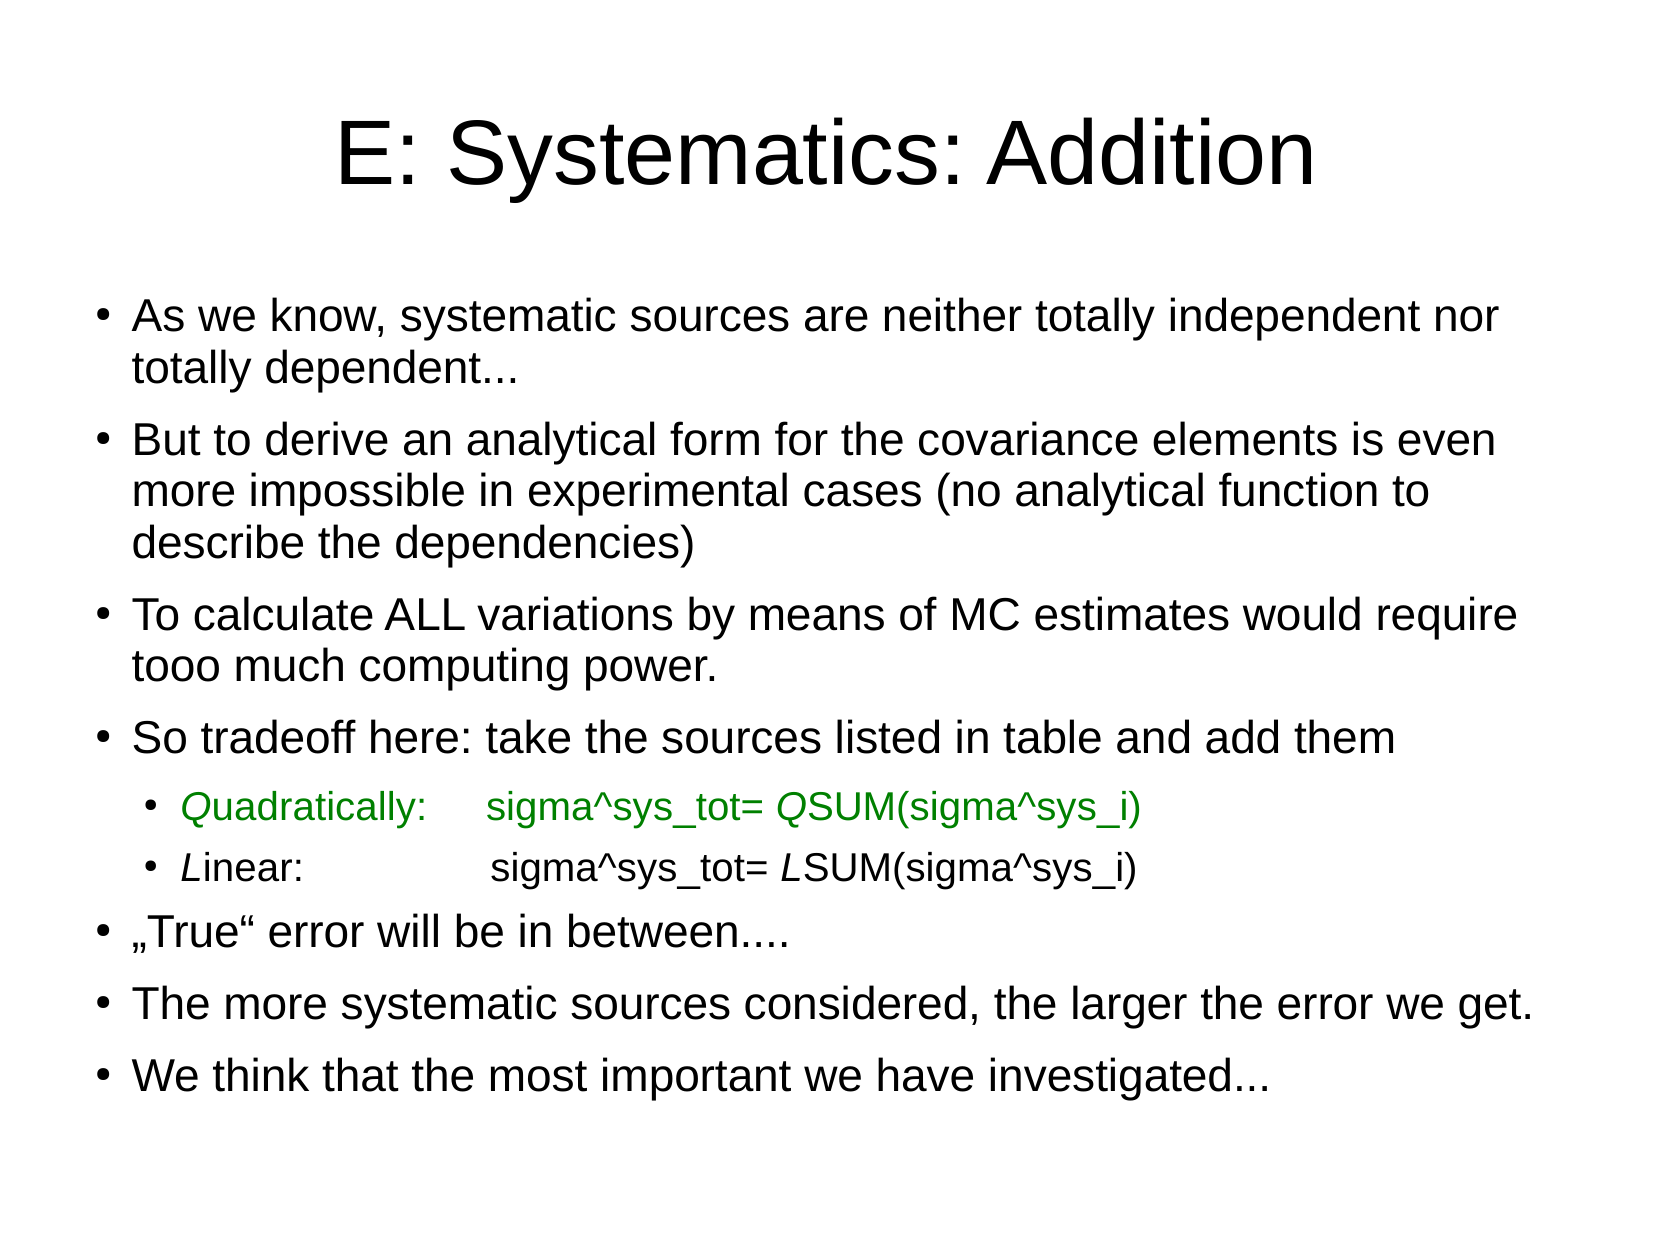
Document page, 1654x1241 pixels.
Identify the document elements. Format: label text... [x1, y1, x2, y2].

list As we know, systematic sources are neither totally independent nor totally dependent... But to derive an analytical form for the covariance elements is even more impossible in experimental cases (no analytical function to describe the dependencies) To calculate ALL variations by means of MC estimates would require tooo much computing power. So tradeoff here: take the sources listed in table and add them Quadratically: sigma^sys_tot= QSUM(sigma^sys_i) Linear: sigma^sys_tot= LSUM(sigma^sys_i) „True“ error will be in between.... The more systematic sources considered, the larger the error we get. We think that the most important we have investigated... [82, 290, 1571, 1109]
title E: Systematics: Addition [82, 49, 1571, 257]
